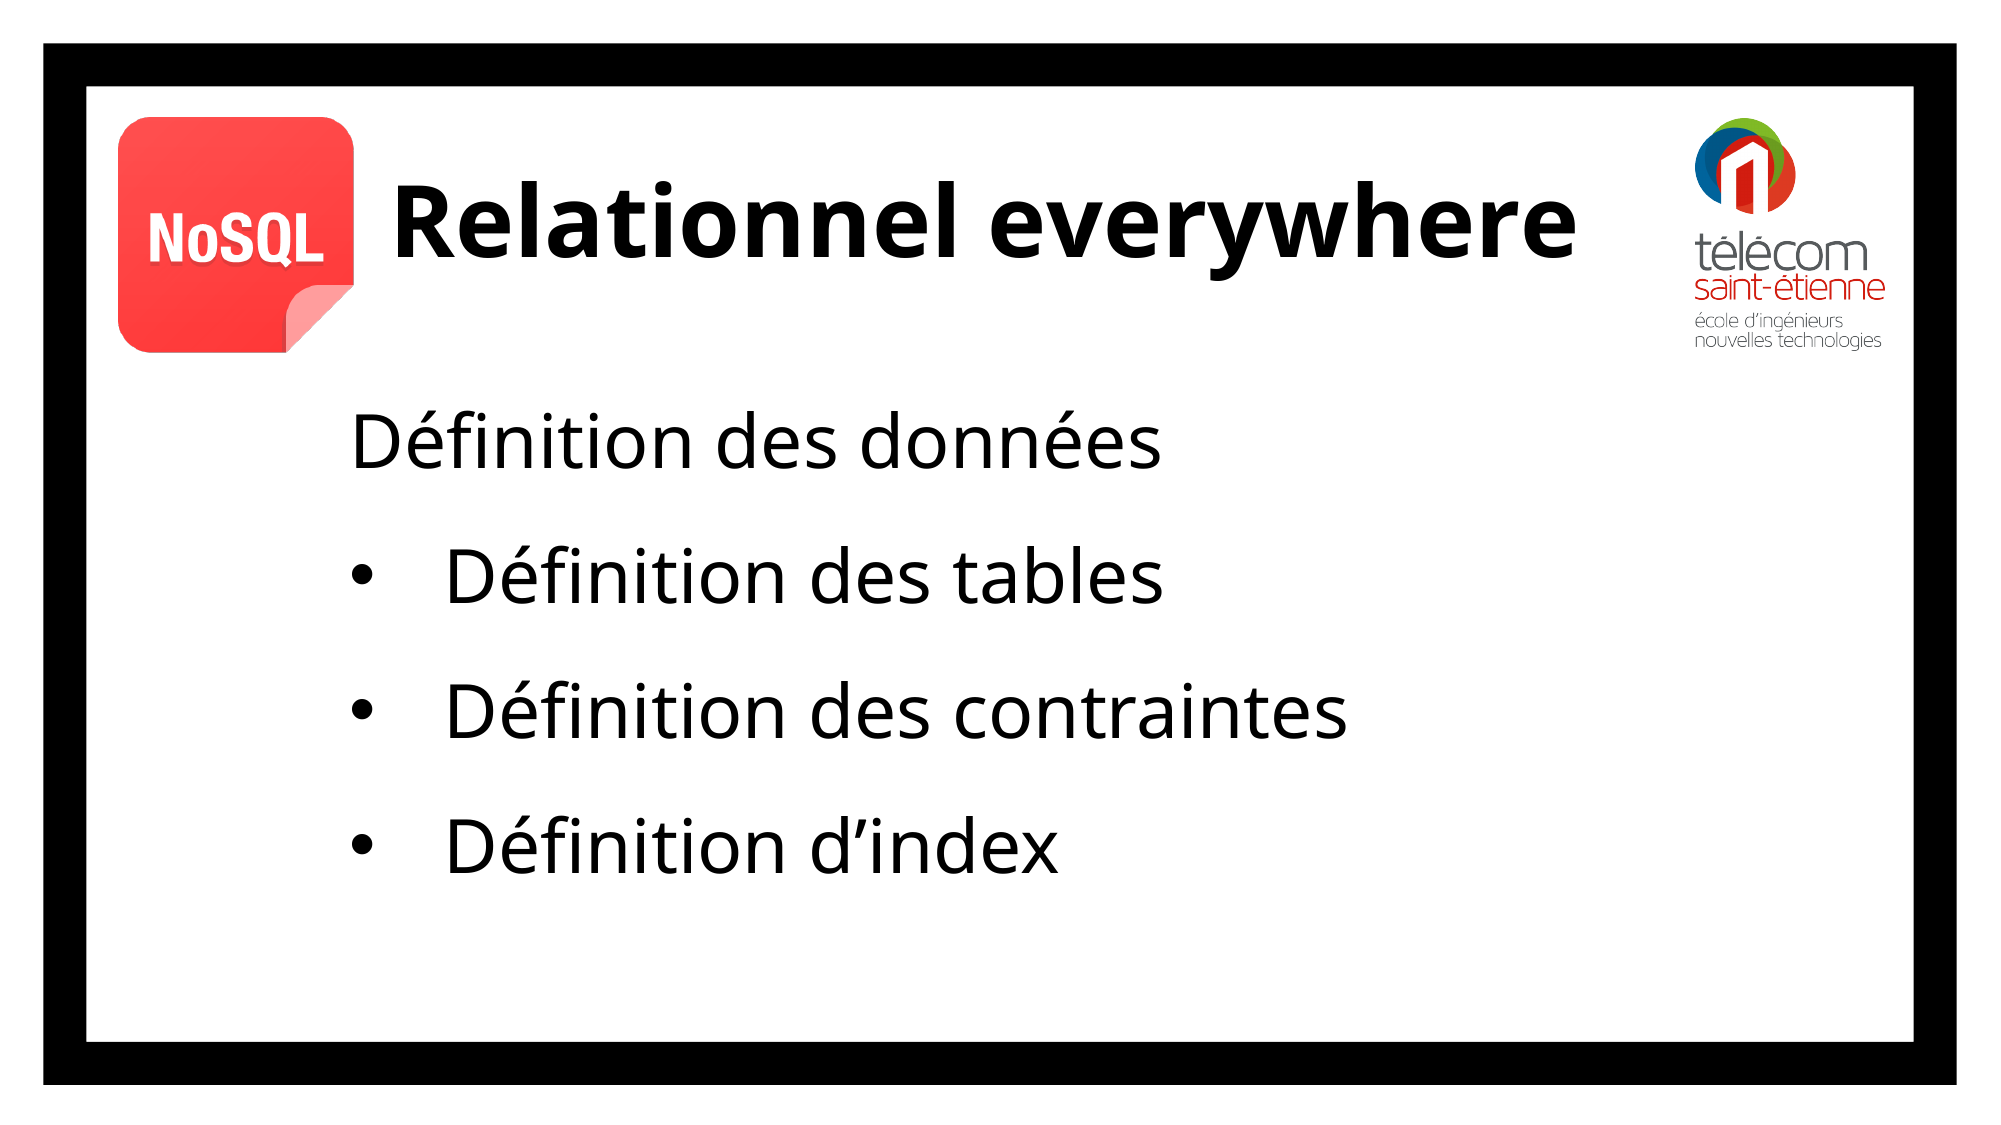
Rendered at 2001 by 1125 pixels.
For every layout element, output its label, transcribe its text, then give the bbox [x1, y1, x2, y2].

title Relationnel everywhere [370, 138, 1695, 304]
picture [1695, 118, 1885, 351]
text_box Définition des données Définition des tables Définition des contraintes Définition d’index [334, 341, 1757, 902]
picture [101, 100, 370, 369]
